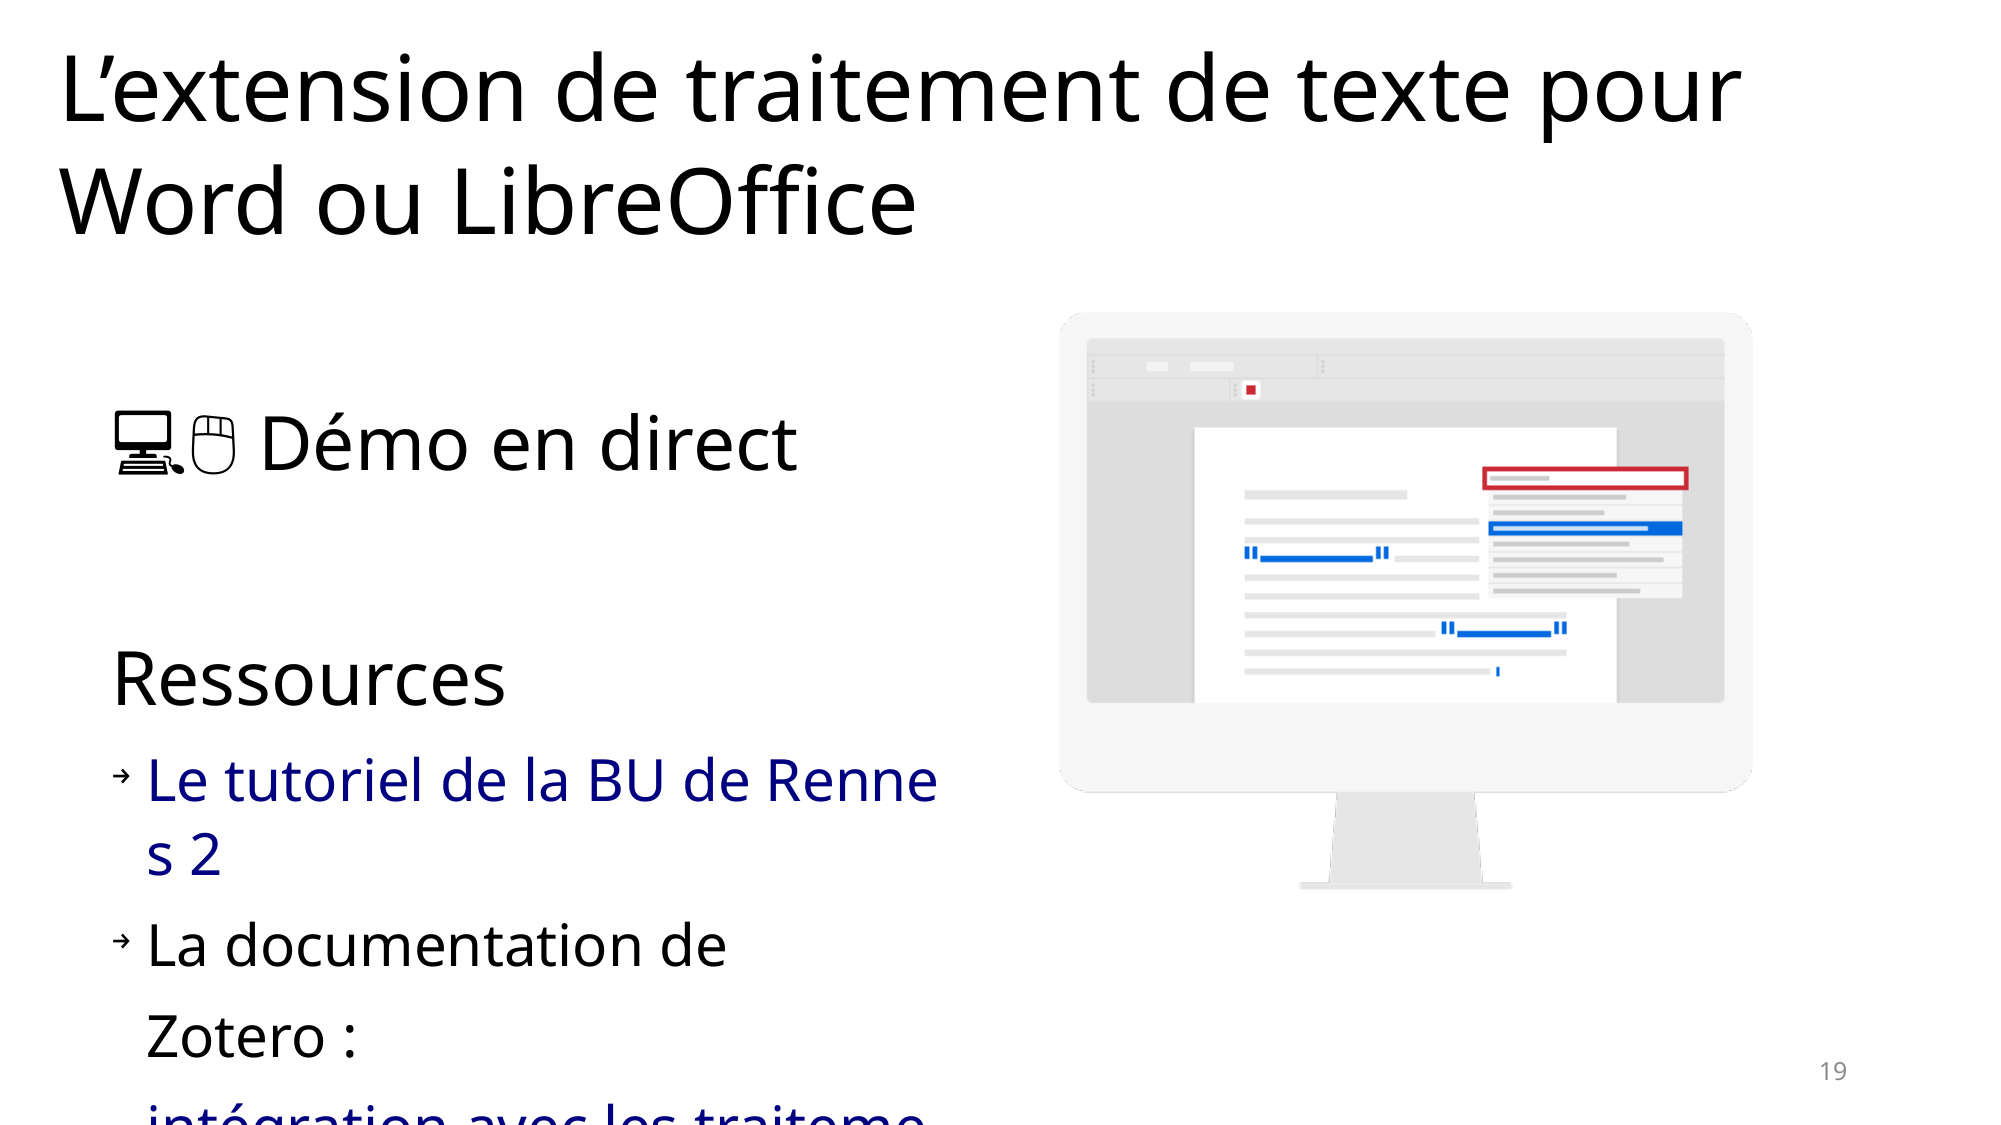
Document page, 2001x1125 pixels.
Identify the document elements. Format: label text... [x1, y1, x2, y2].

picture [1059, 312, 1753, 891]
title L’extension de traitement de texte pour Word ou LibreOffice [59, 26, 1949, 263]
text_box 💻🖱 Démo en direct Ressources Le tutoriel de la BU de Rennes 2 La documentation de Zotero : intégration avec les traitements de texte [96, 367, 961, 1125]
